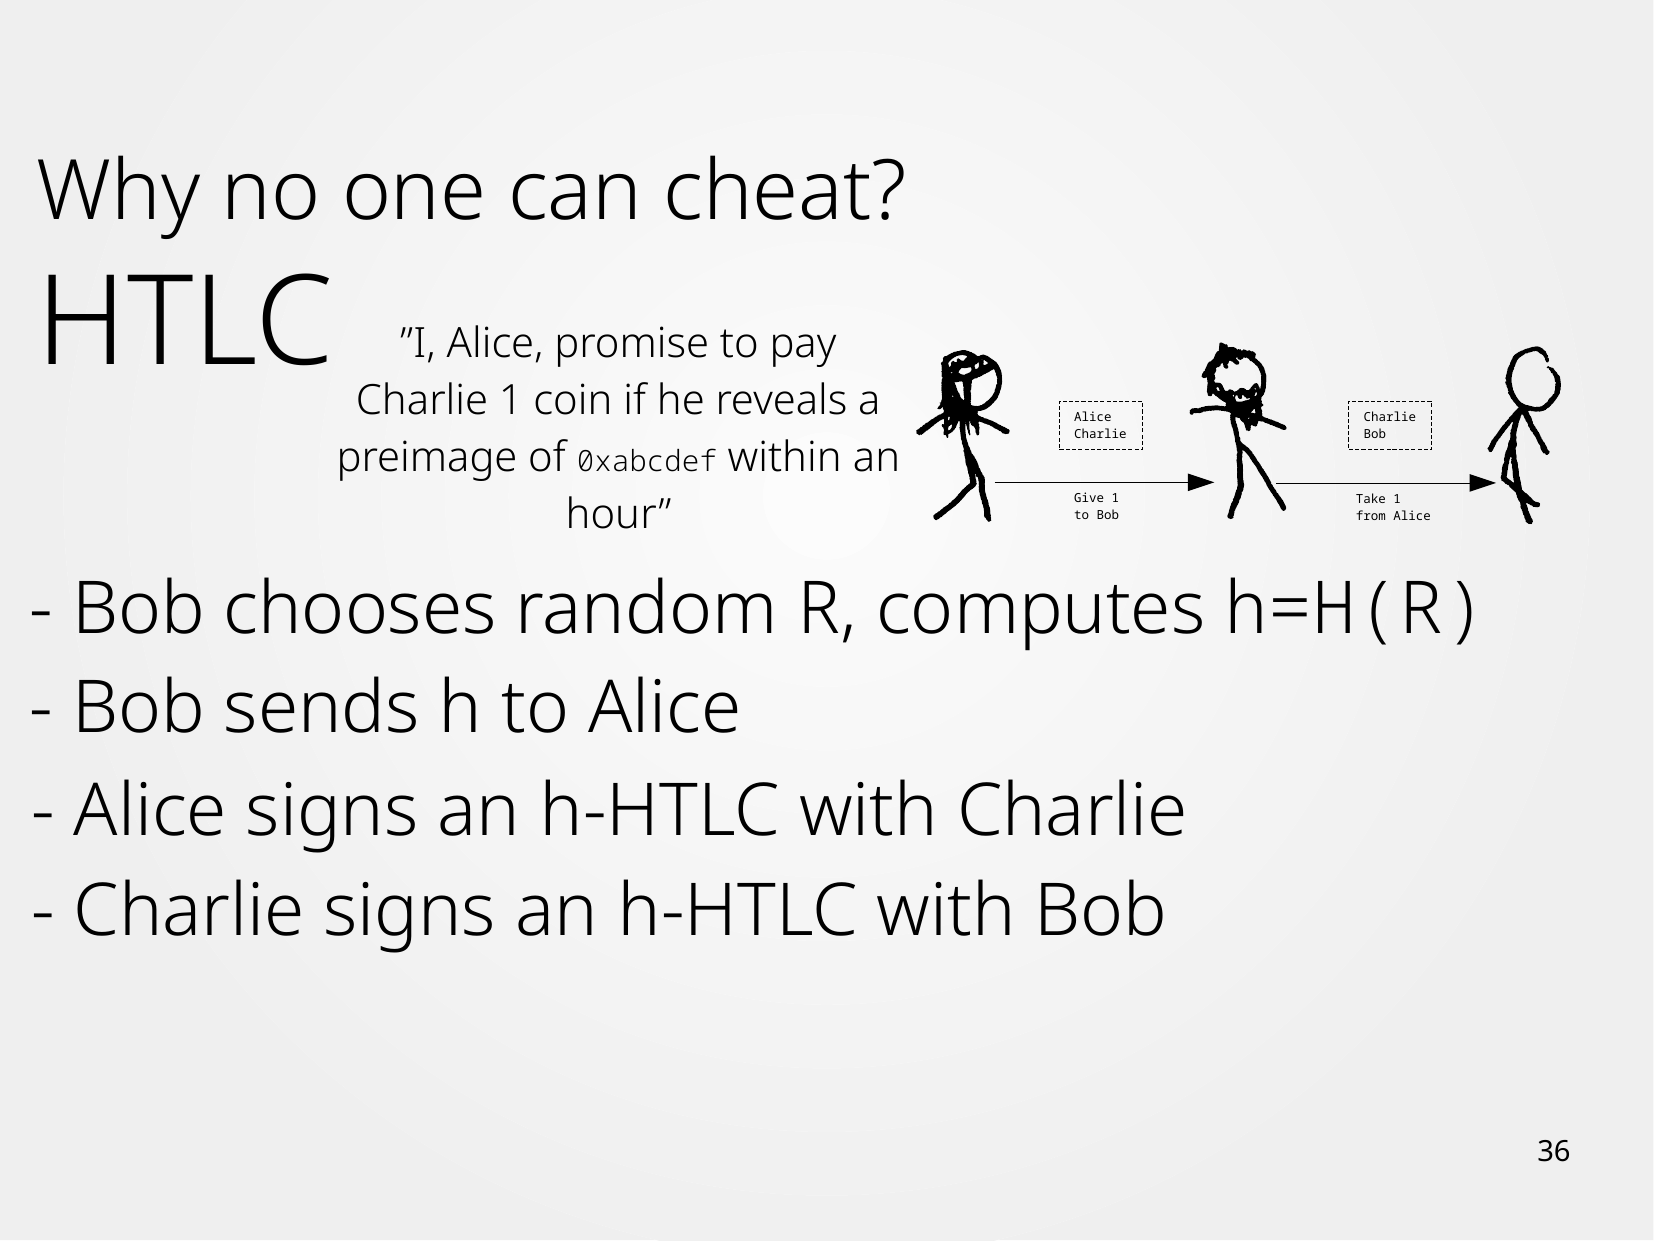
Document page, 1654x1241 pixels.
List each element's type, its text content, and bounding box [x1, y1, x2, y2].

picture [1485, 344, 1563, 526]
title ”I, Alice, promise to pay Charlie 1 coin if he reveals a preimage of 0xabcdef within an hour” [336, 312, 905, 520]
title HTLC [36, 230, 384, 378]
title - Bob chooses random R, computes h=H(R) - Bob sends h to Alice [29, 555, 1625, 733]
text_box Alice Charlie [1059, 401, 1143, 446]
picture [1188, 341, 1288, 520]
text_box Give 1 to Bob [1059, 483, 1137, 527]
text_box - Alice signs an h-HTLC with Charlie - Charlie signs an h-HTLC with Bob [16, 750, 1582, 935]
title Why no one can cheat? [36, 130, 1034, 243]
text_box Take 1 from Alice [1341, 484, 1460, 532]
text_box Charlie Bob [1348, 401, 1432, 446]
picture [915, 349, 1011, 522]
